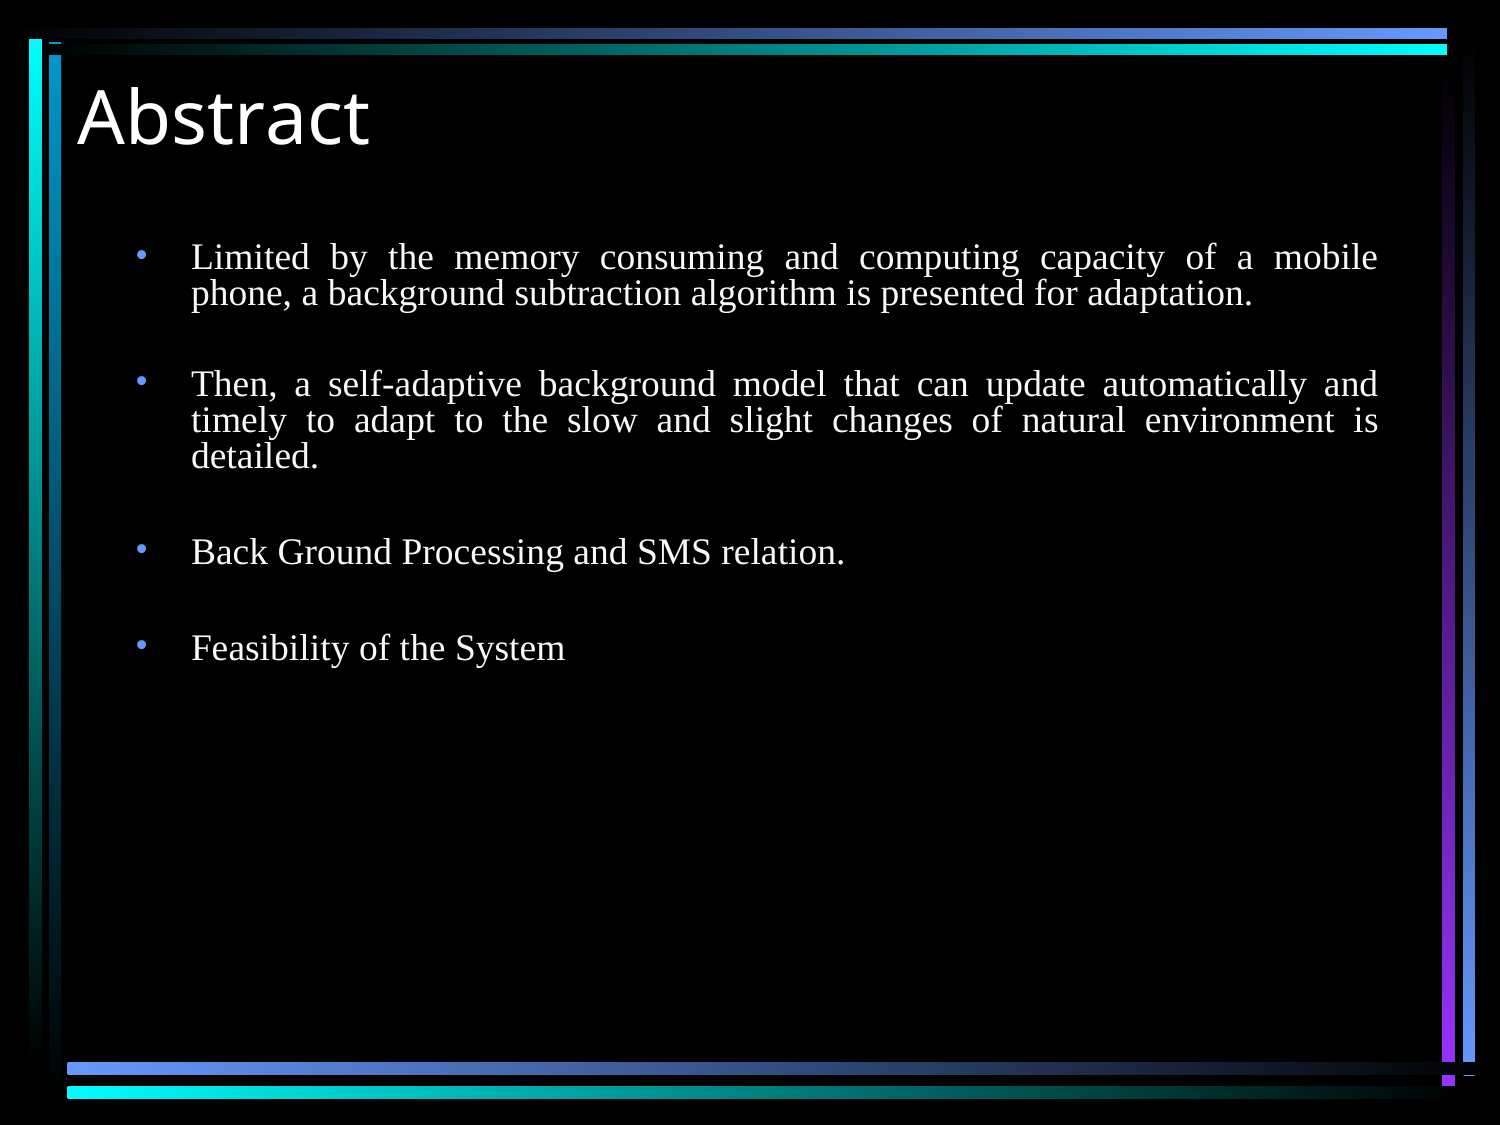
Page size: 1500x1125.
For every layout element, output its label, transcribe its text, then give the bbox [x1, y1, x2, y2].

text_box Limited by the memory consuming and computing capacity of a mobile phone, a background subtraction algorithm is presented for adaptation. Then, a self-adaptive background model that can update automatically and timely to adapt to the slow and slight changes of natural environment is detailed. Back Ground Processing and SMS relation. Feasibility of the System [120, 233, 1396, 996]
text_box Abstract [62, 62, 1375, 201]
